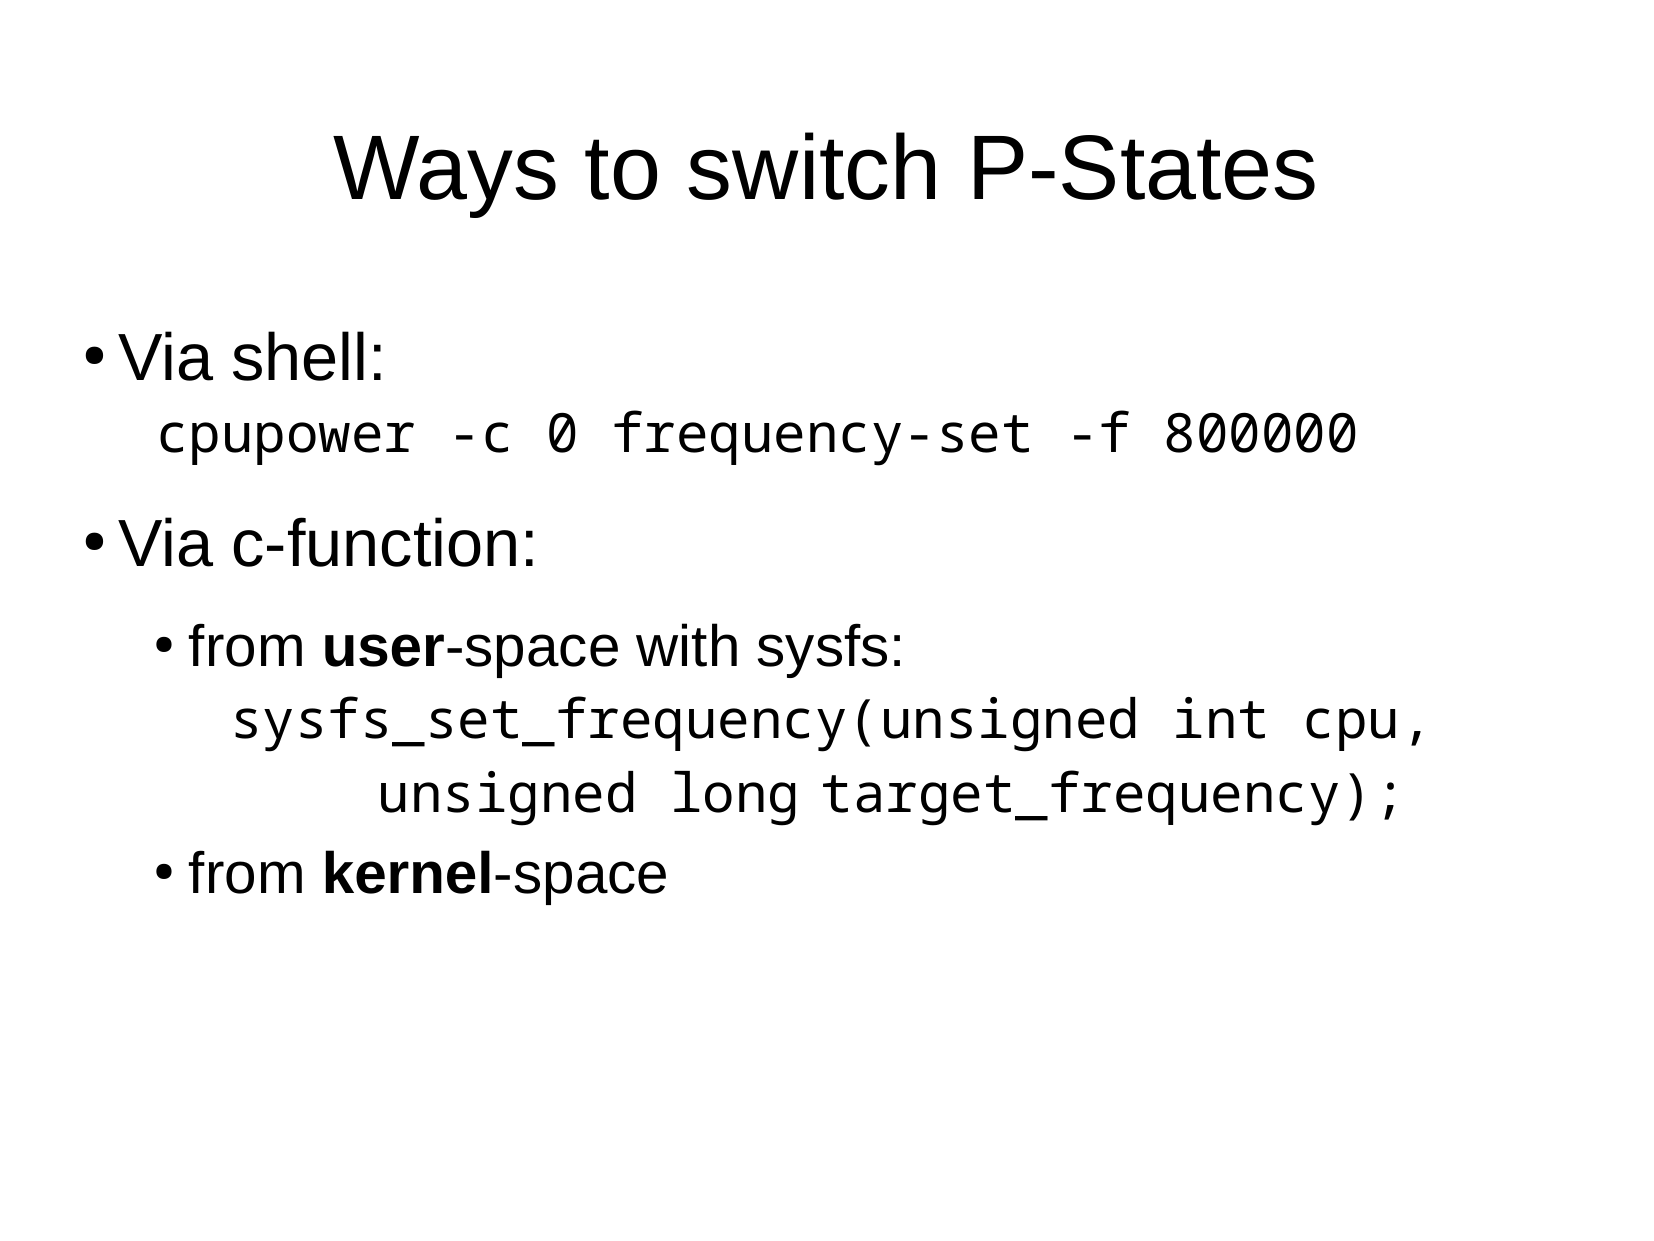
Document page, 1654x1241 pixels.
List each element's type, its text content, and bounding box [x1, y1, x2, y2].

subtitle Via shell: cpupower -c 0 frequency-set -f 800000 Via c-function: from user-space with sysfs: sysfs_set_frequency(unsigned int cpu, unsigned long target_frequency); from kernel-space [82, 320, 1571, 1040]
title Ways to switch P-States [82, 64, 1571, 272]
